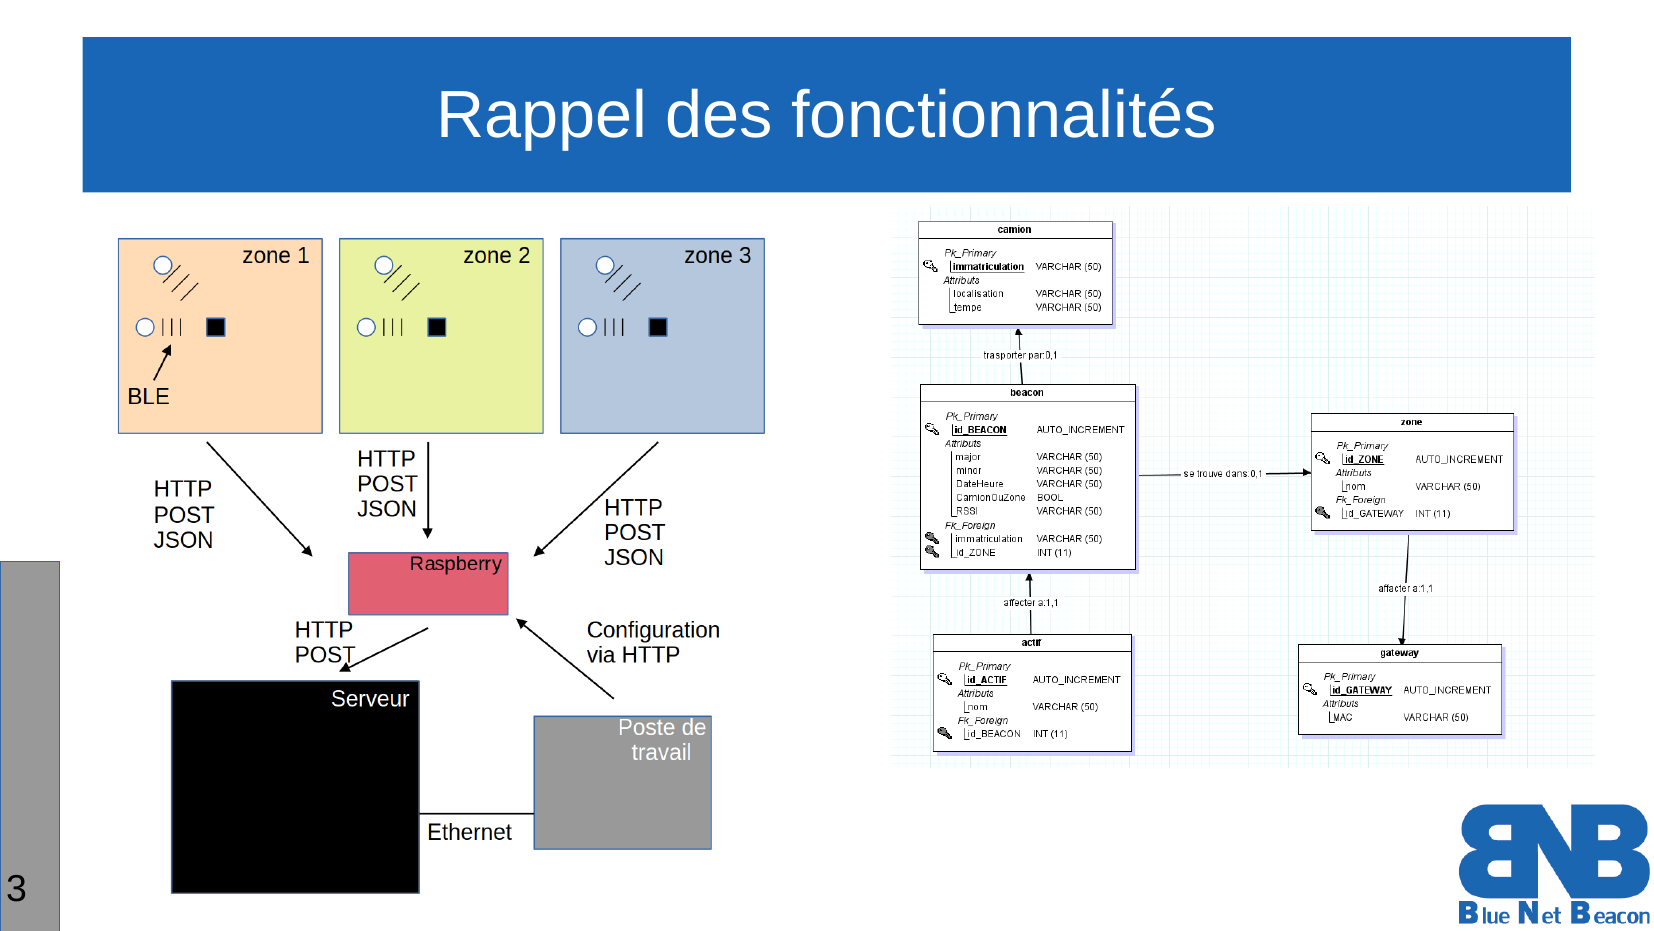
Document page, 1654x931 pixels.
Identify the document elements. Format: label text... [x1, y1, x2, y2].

picture [114, 236, 768, 902]
picture [891, 206, 1595, 768]
title Rappel des fonctionnalités [82, 37, 1571, 193]
picture [1459, 797, 1650, 930]
text_box [0, 561, 60, 860]
text_box <numéro> [0, 860, 621, 931]
